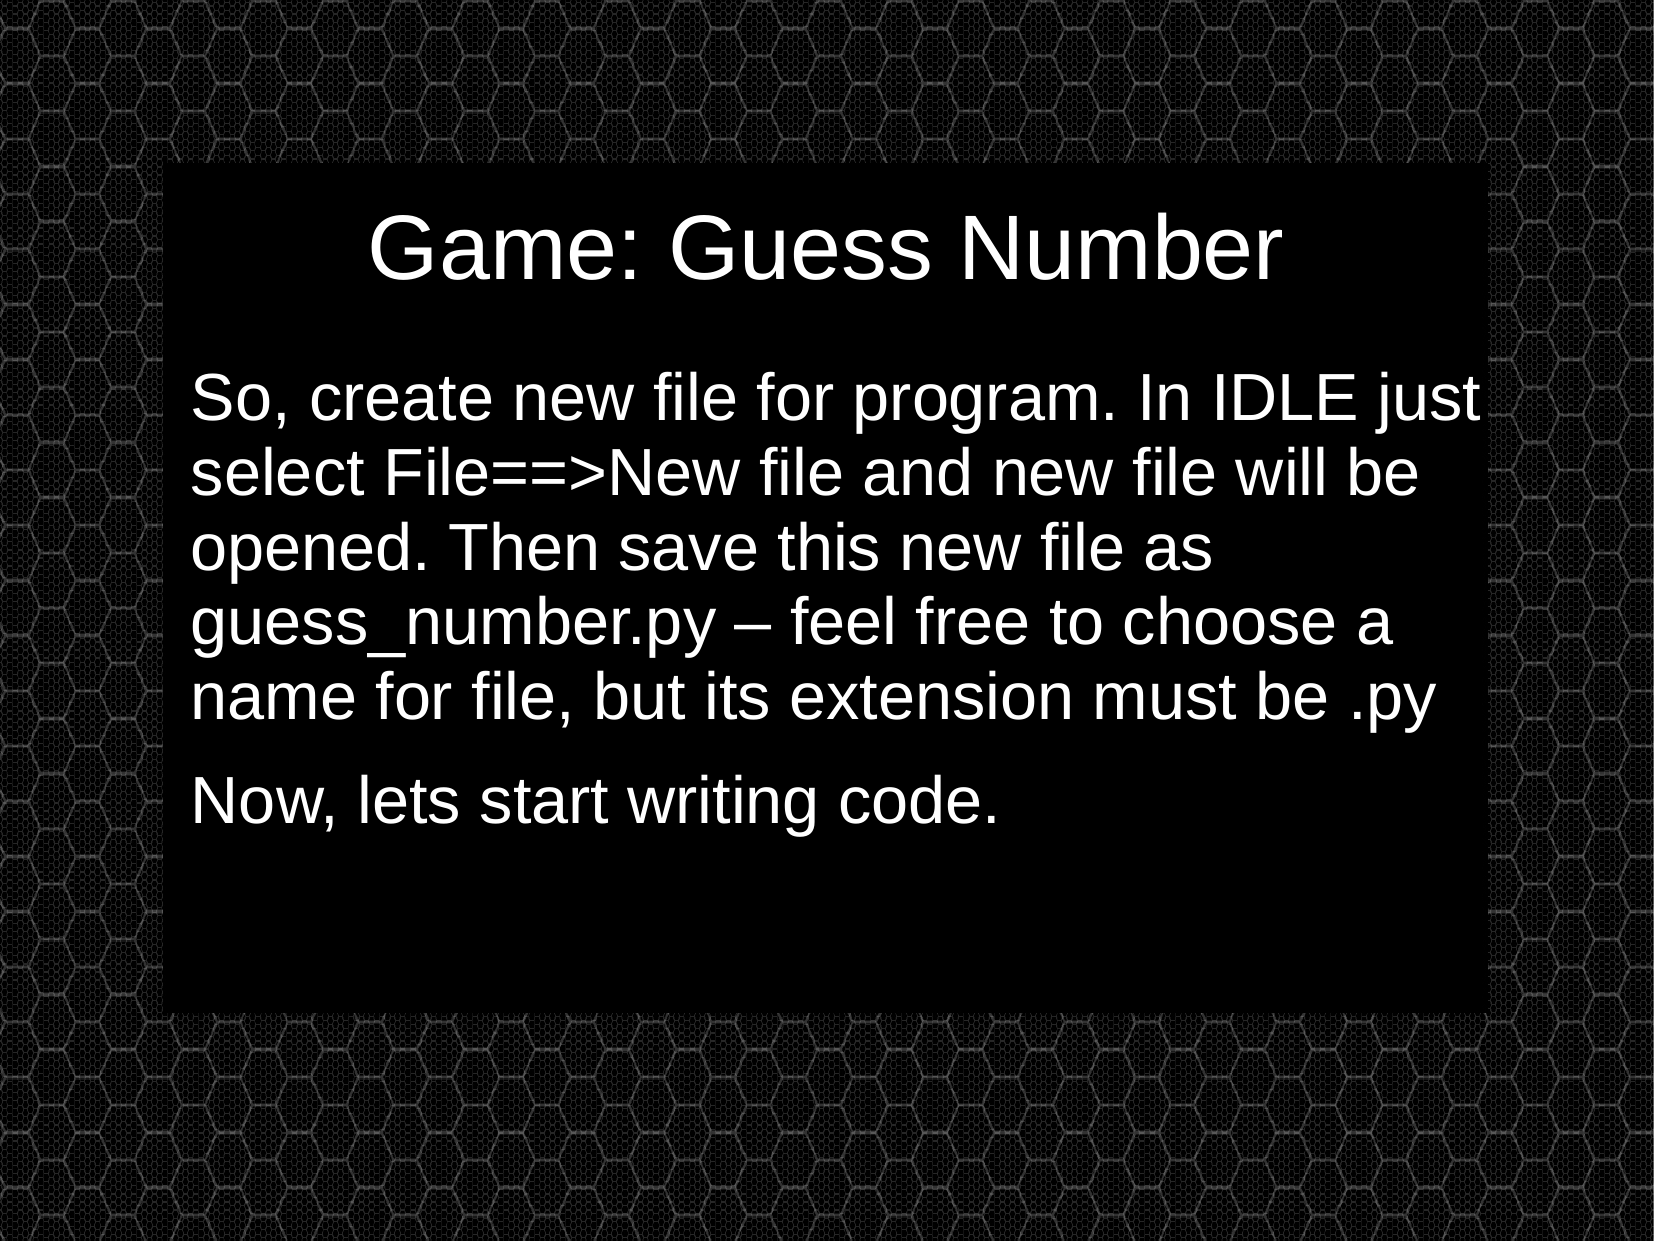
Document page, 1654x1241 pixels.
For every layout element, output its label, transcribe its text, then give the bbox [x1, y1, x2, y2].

picture [0, 0, 1654, 1241]
title Game: Guess Number [82, 165, 1571, 331]
list So, create new file for program. In IDLE just select File==>New file and new file will be opened. Then save this new file as guess_number.py – feel free to choose a name for file, but its extension must be .py Now, lets start writing code. [120, 360, 1501, 1010]
